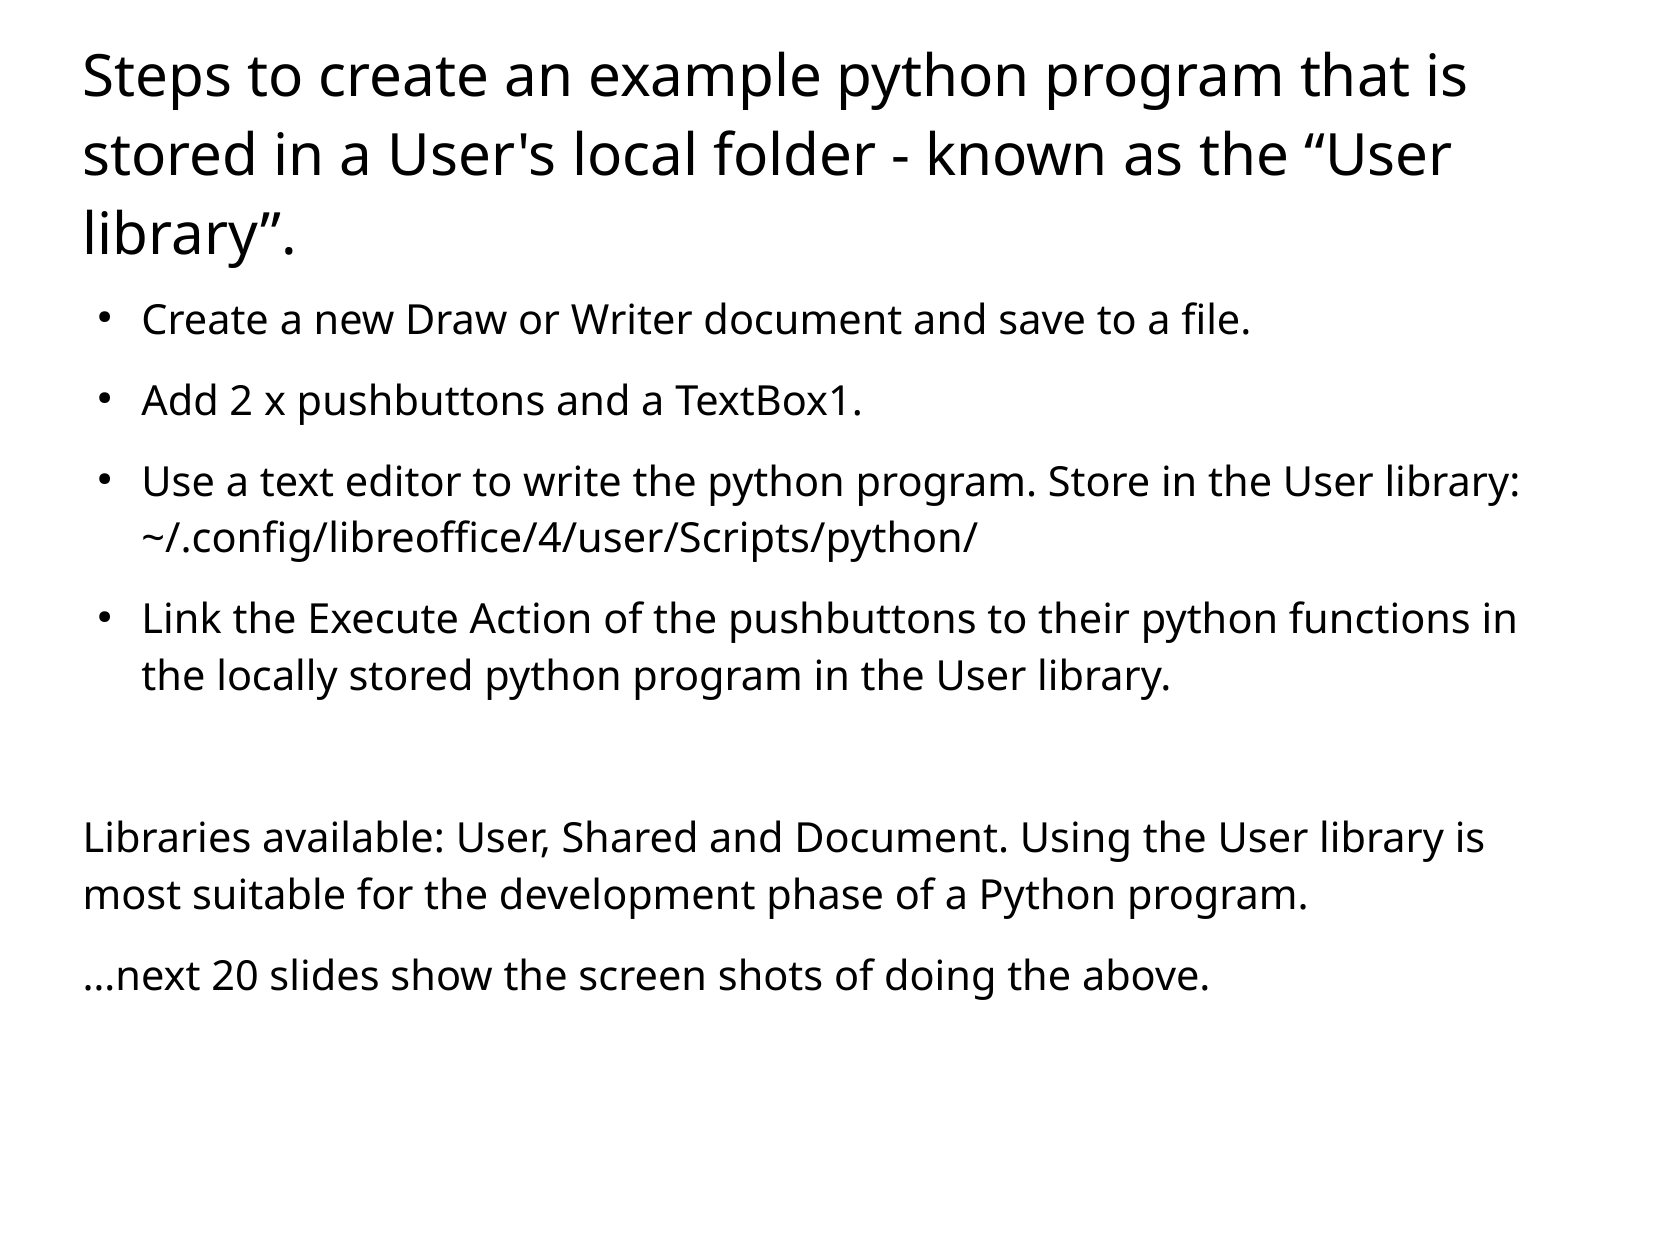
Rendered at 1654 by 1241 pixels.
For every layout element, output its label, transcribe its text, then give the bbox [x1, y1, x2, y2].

list Create a new Draw or Writer document and save to a file. Add 2 x pushbuttons and a TextBox1. Use a text editor to write the python program. Store in the User library: ~/.config/libreoffice/4/user/Scripts/python/ Link the Execute Action of the pushbuttons to their python functions in the locally stored python program in the User library. Libraries available: User, Shared and Document. Using the User library is most suitable for the development phase of a Python program. …next 20 slides show the screen shots of doing the above. [82, 290, 1571, 1010]
title Steps to create an example python program that is stored in a User's local folder - known as the “User library”. [82, 49, 1571, 257]
